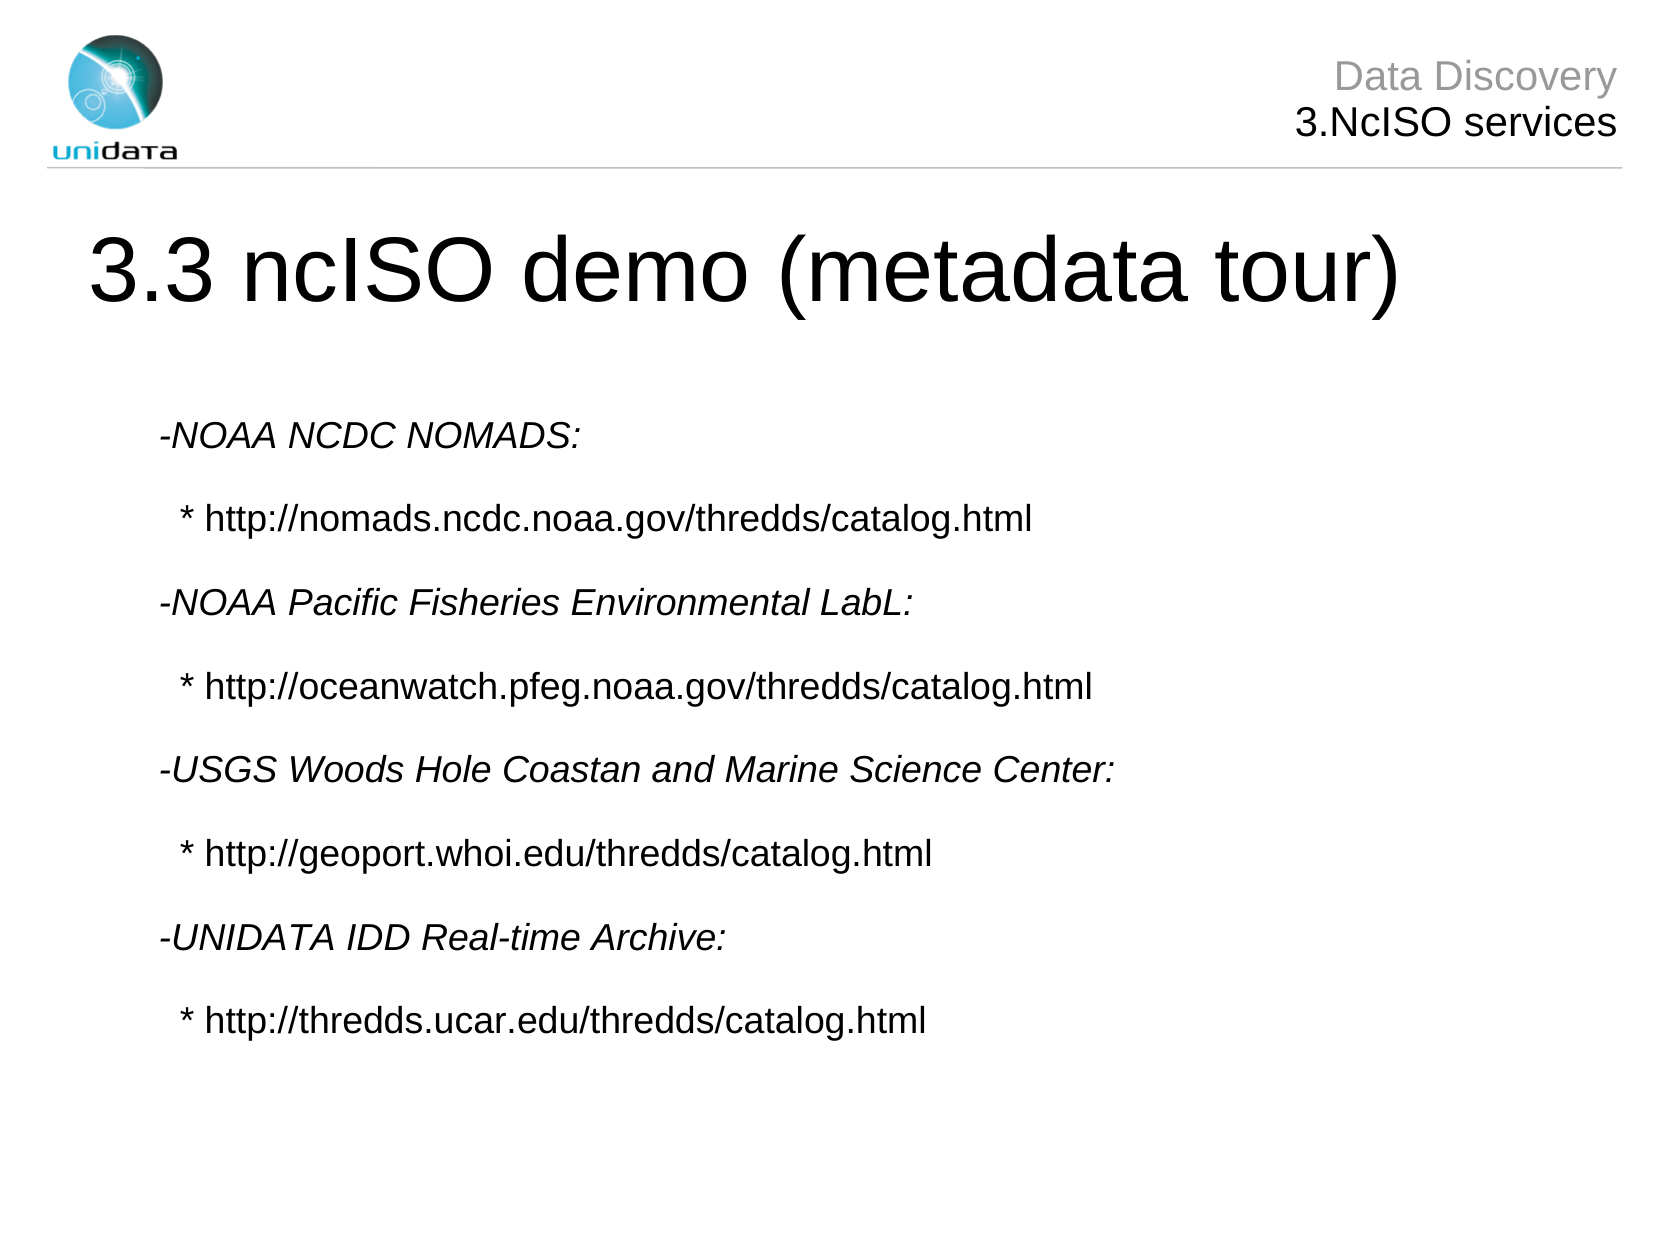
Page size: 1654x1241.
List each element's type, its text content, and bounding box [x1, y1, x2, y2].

text_box Data Discovery 3.NcISO services [980, 41, 1618, 158]
text_box -NOAA NCDC NOMADS: * http://nomads.ncdc.noaa.gov/thredds/catalog.html -NOAA Pacific Fisheries Environmental LabL: * http://oceanwatch.pfeg.noaa.gov/thredds/catalog.html -USGS Woods Hole Coastan and Marine Science Center: * http://geoport.whoi.edu/thredds/catalog.html -UNIDATA IDD Real-time Archive: * http://thredds.ucar.edu/thredds/catalog.html [144, 404, 1495, 1050]
title 3.3 ncISO demo (metadata tour) [88, 169, 1577, 375]
picture [41, 23, 188, 174]
